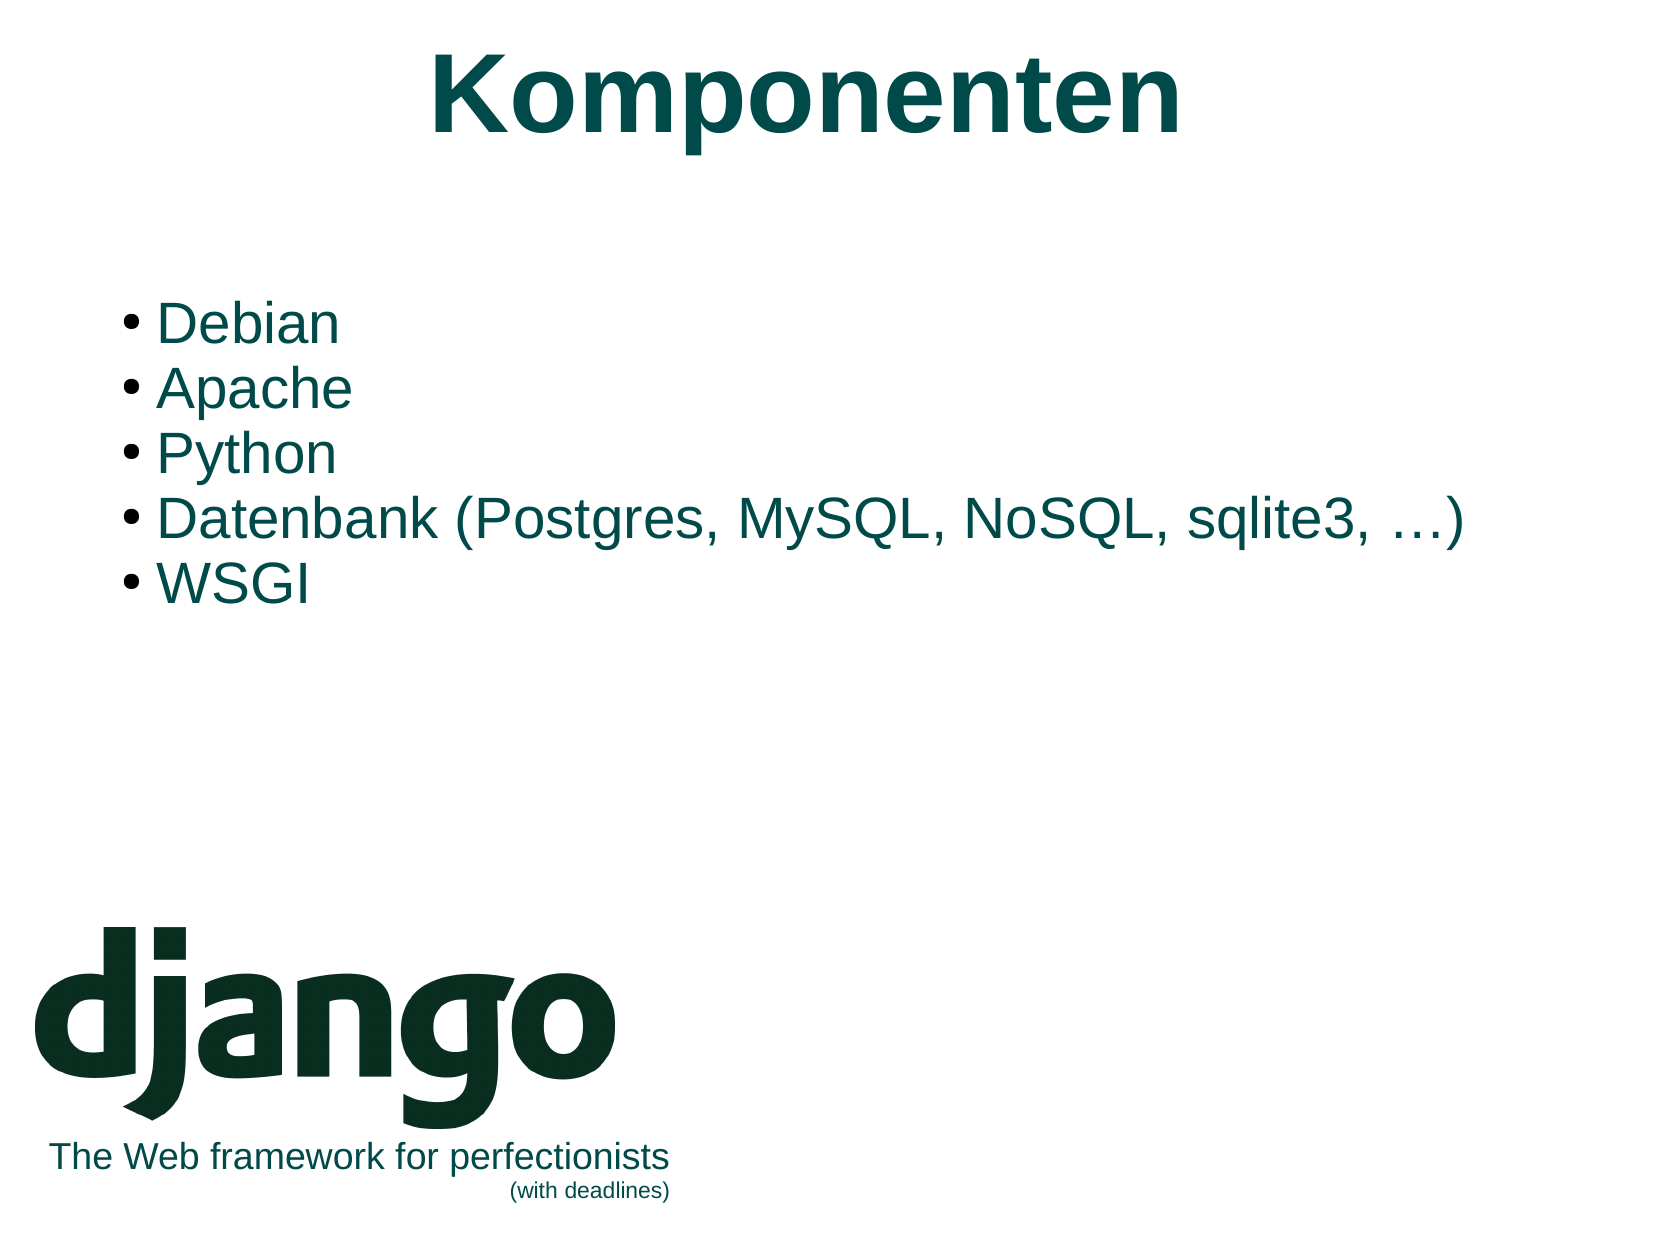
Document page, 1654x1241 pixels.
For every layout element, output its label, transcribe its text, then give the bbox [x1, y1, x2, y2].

picture [35, 927, 615, 1127]
text_box Debian Apache Python Datenbank (Postgres, MySQL, NoSQL, sqlite3, …) WSGI [106, 283, 1560, 686]
text_box Komponenten [413, 23, 1300, 164]
text_box The Web framework for perfectionists (with deadlines) [11, 1127, 686, 1223]
